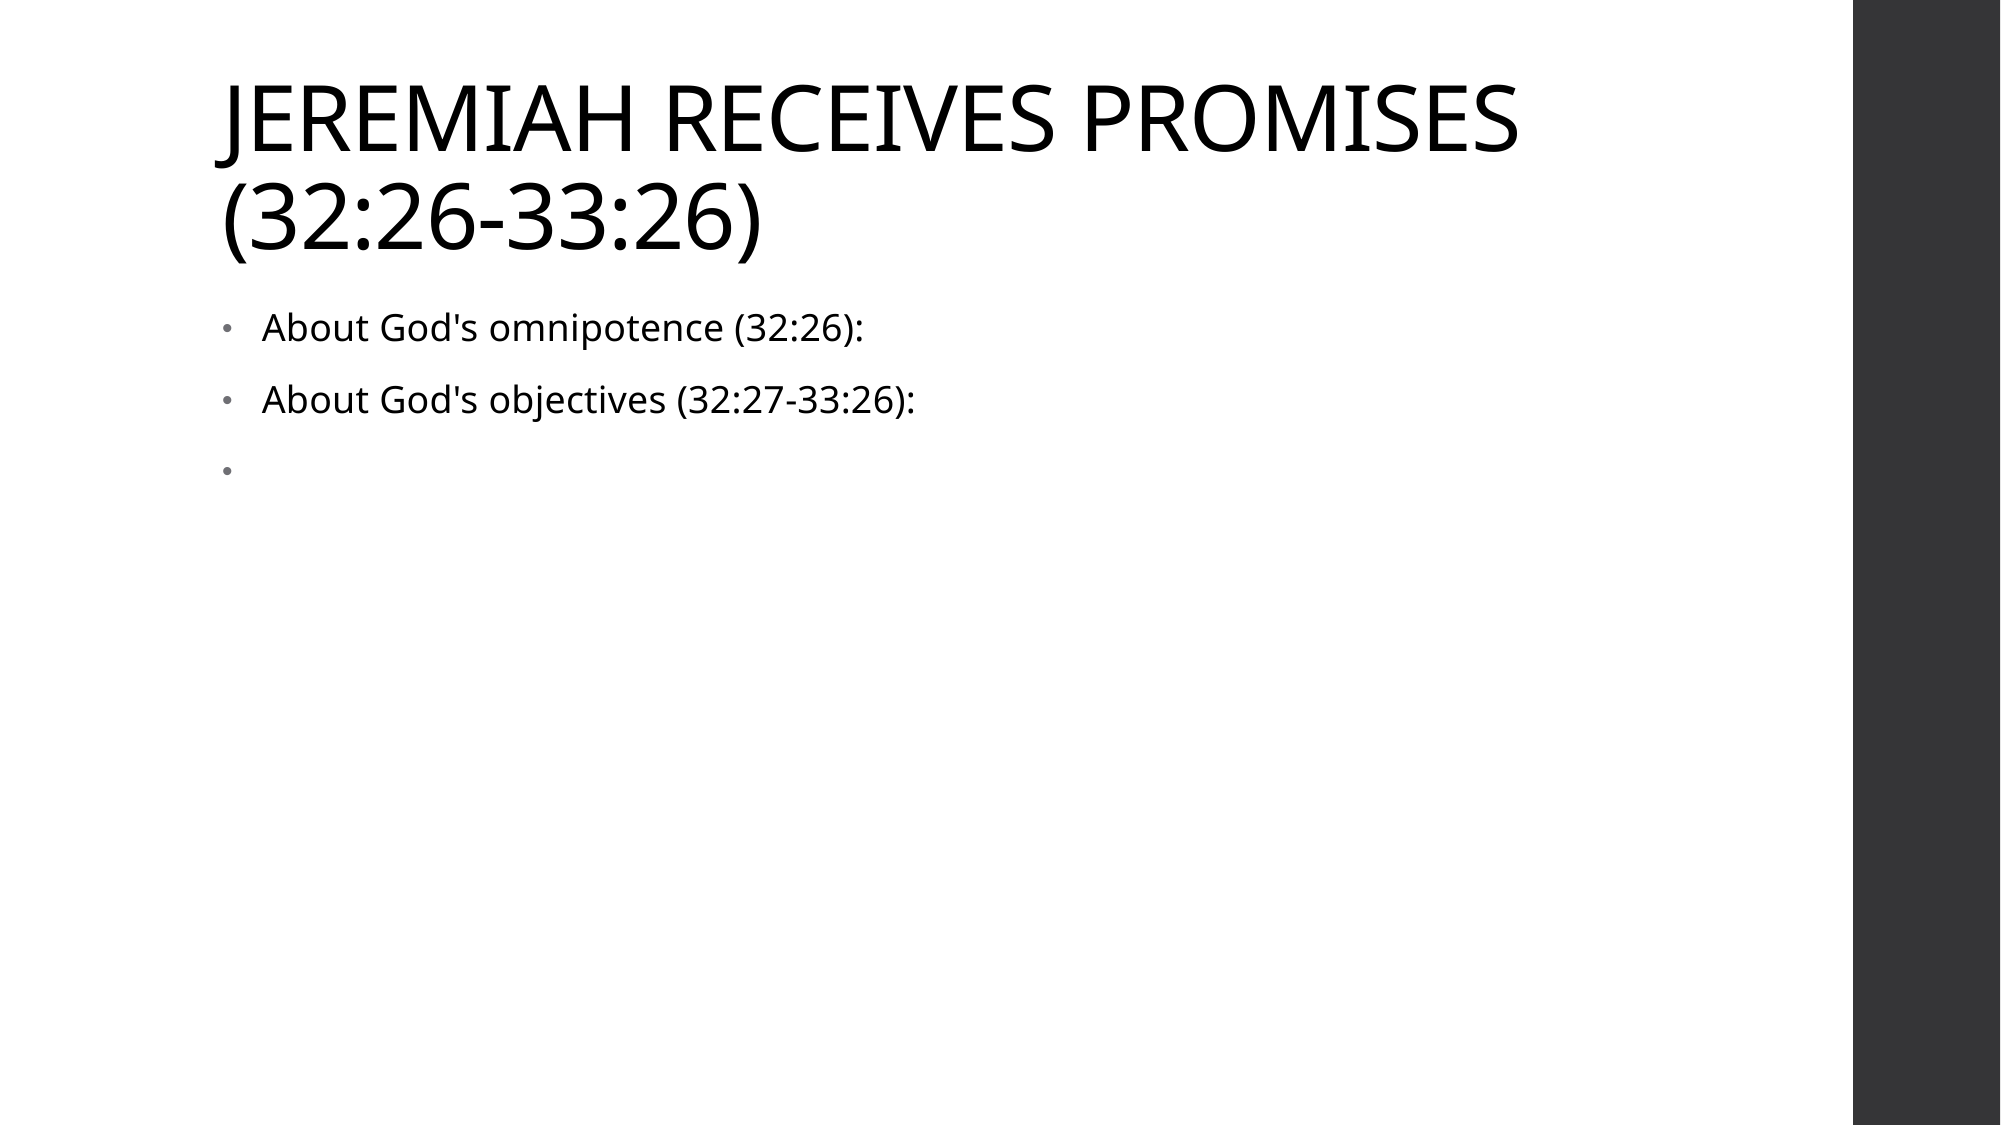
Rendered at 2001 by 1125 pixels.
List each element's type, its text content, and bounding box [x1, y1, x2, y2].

list About God's omnipotence (32:26): About God's objectives (32:27-33:26): [206, 299, 1617, 1014]
title JEREMIAH RECEIVES PROMISES (32:26-33:26) [206, 60, 1797, 278]
